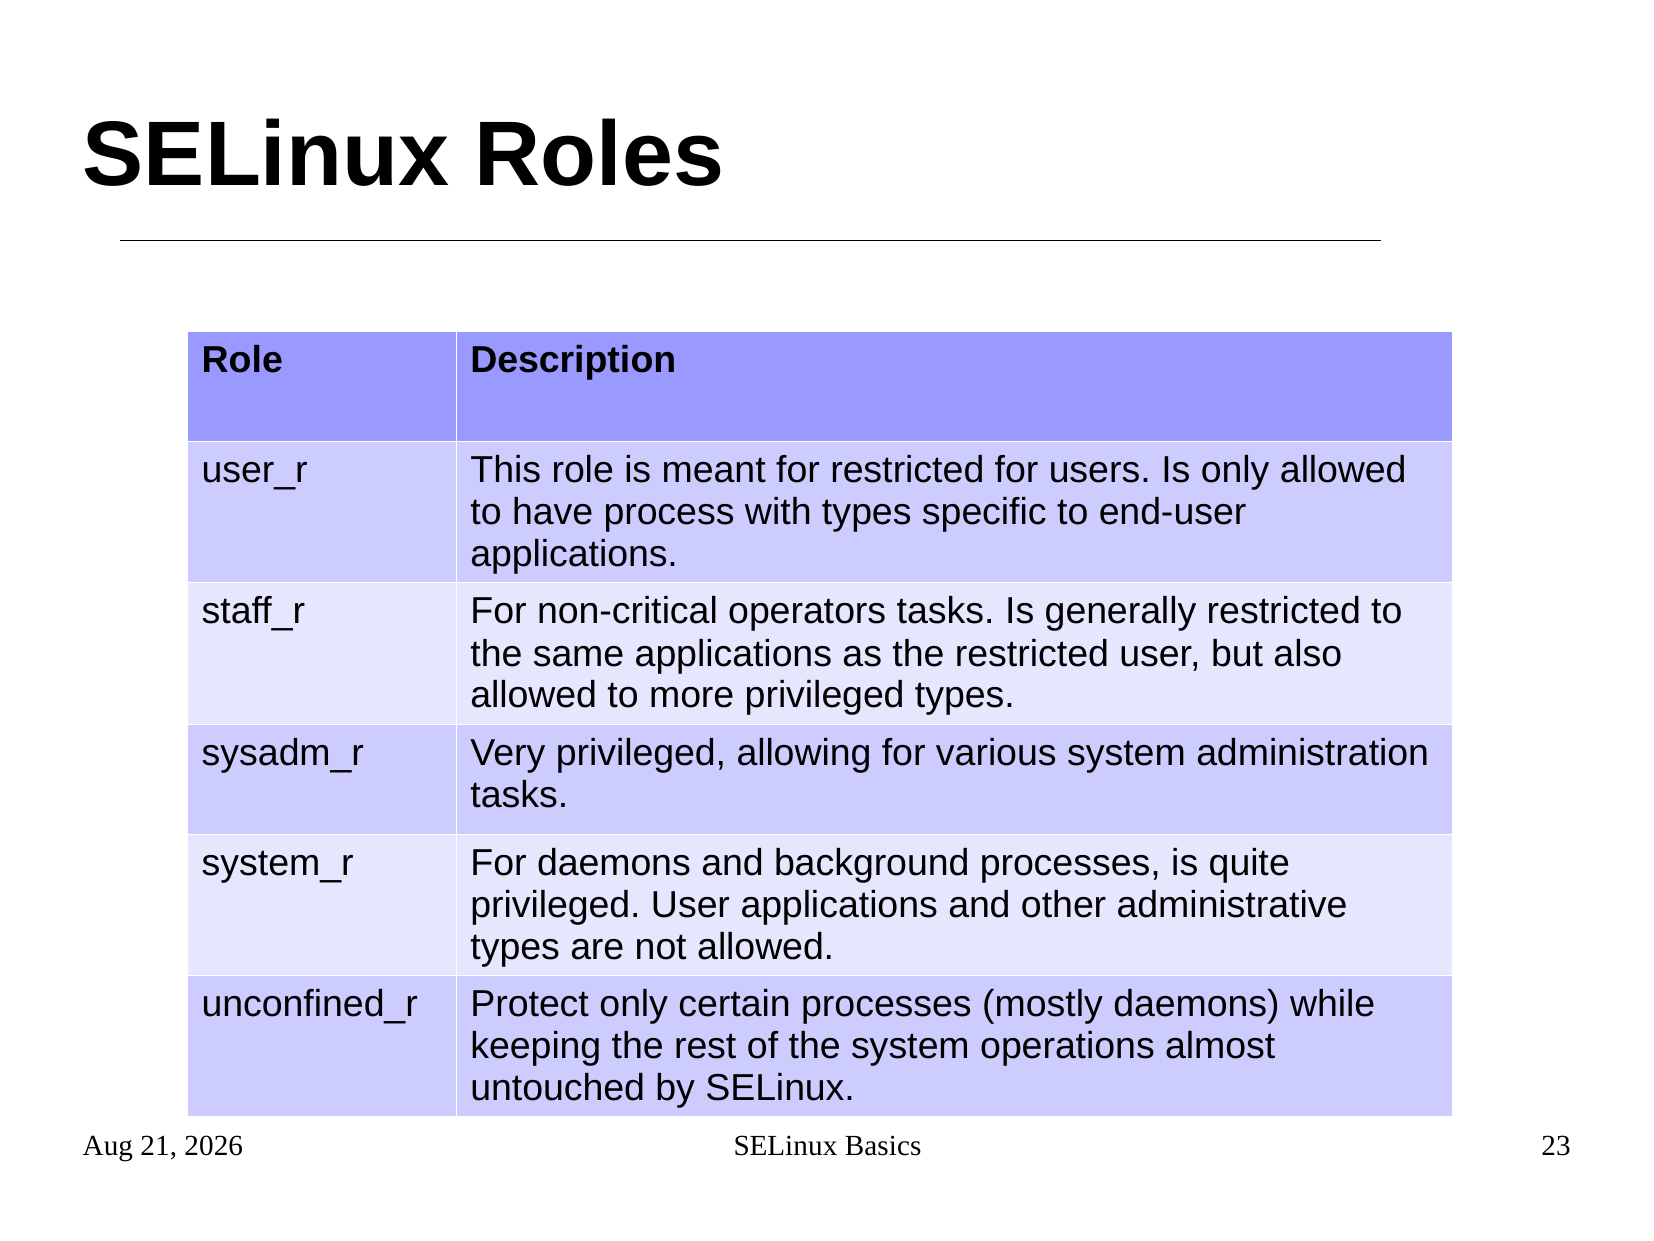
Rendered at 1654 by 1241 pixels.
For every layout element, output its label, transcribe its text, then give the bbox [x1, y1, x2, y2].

table_cell This role is meant for restricted for users. Is only allowed to have process with types specific to end-user applications. [457, 442, 1452, 582]
table_header Role [188, 332, 456, 441]
table_cell For non-critical operators tasks. Is generally restricted to the same applications as the restricted user, but also allowed to more privileged types. [457, 583, 1452, 724]
table_cell user_r [188, 442, 456, 582]
table_header Description [457, 332, 1452, 441]
table_cell system_r [188, 835, 456, 975]
table_cell Very privileged, allowing for various system administration tasks. [457, 725, 1452, 834]
table_cell sysadm_r [188, 725, 456, 834]
table_cell staff_r [188, 583, 456, 724]
table_cell Protect only certain processes (mostly daemons) while keeping the rest of the system operations almost untouched by SELinux. [457, 976, 1452, 1116]
table_cell unconfined_r [188, 976, 456, 1116]
title SELinux Roles [82, 94, 1264, 213]
table_cell For daemons and background processes, is quite privileged. User applications and other administrative types are not allowed. [457, 835, 1452, 975]
